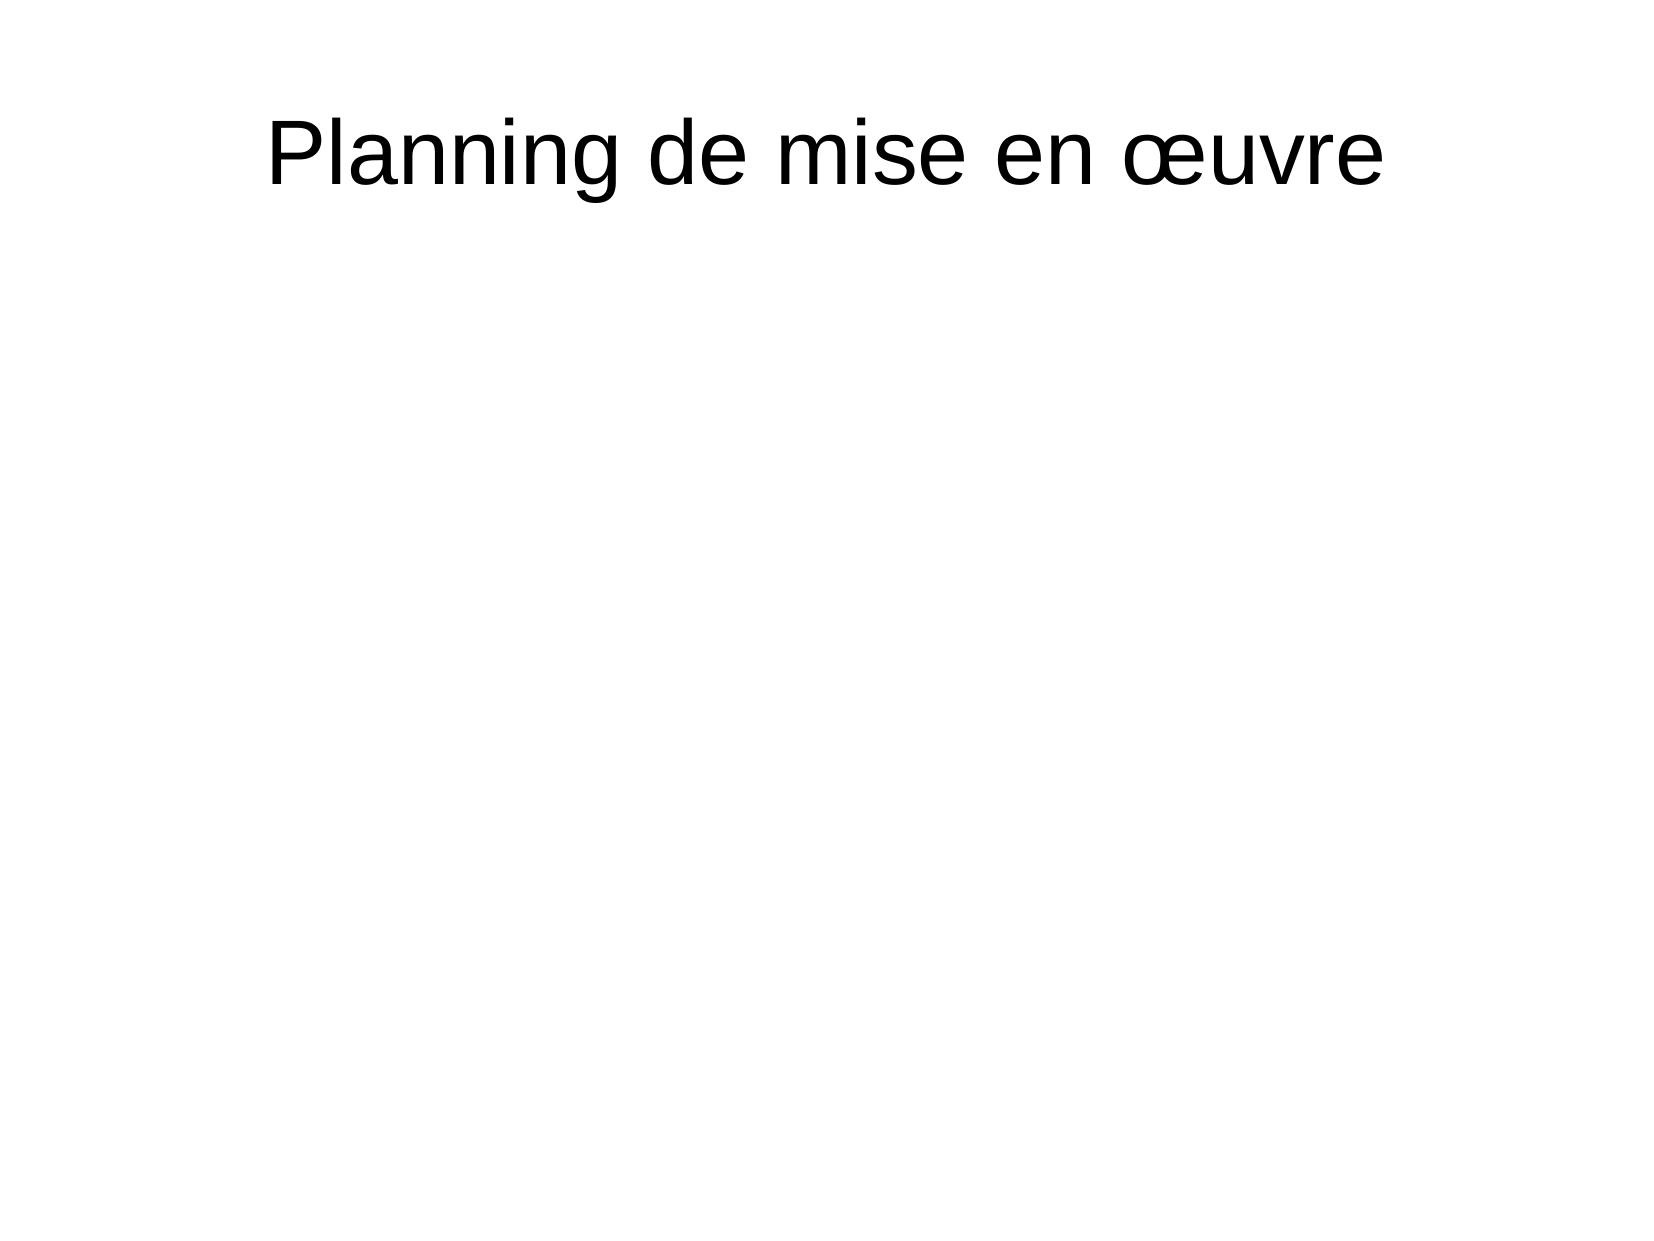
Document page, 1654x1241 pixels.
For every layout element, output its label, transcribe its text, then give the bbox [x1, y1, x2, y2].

title Planning de mise en œuvre [82, 49, 1571, 257]
